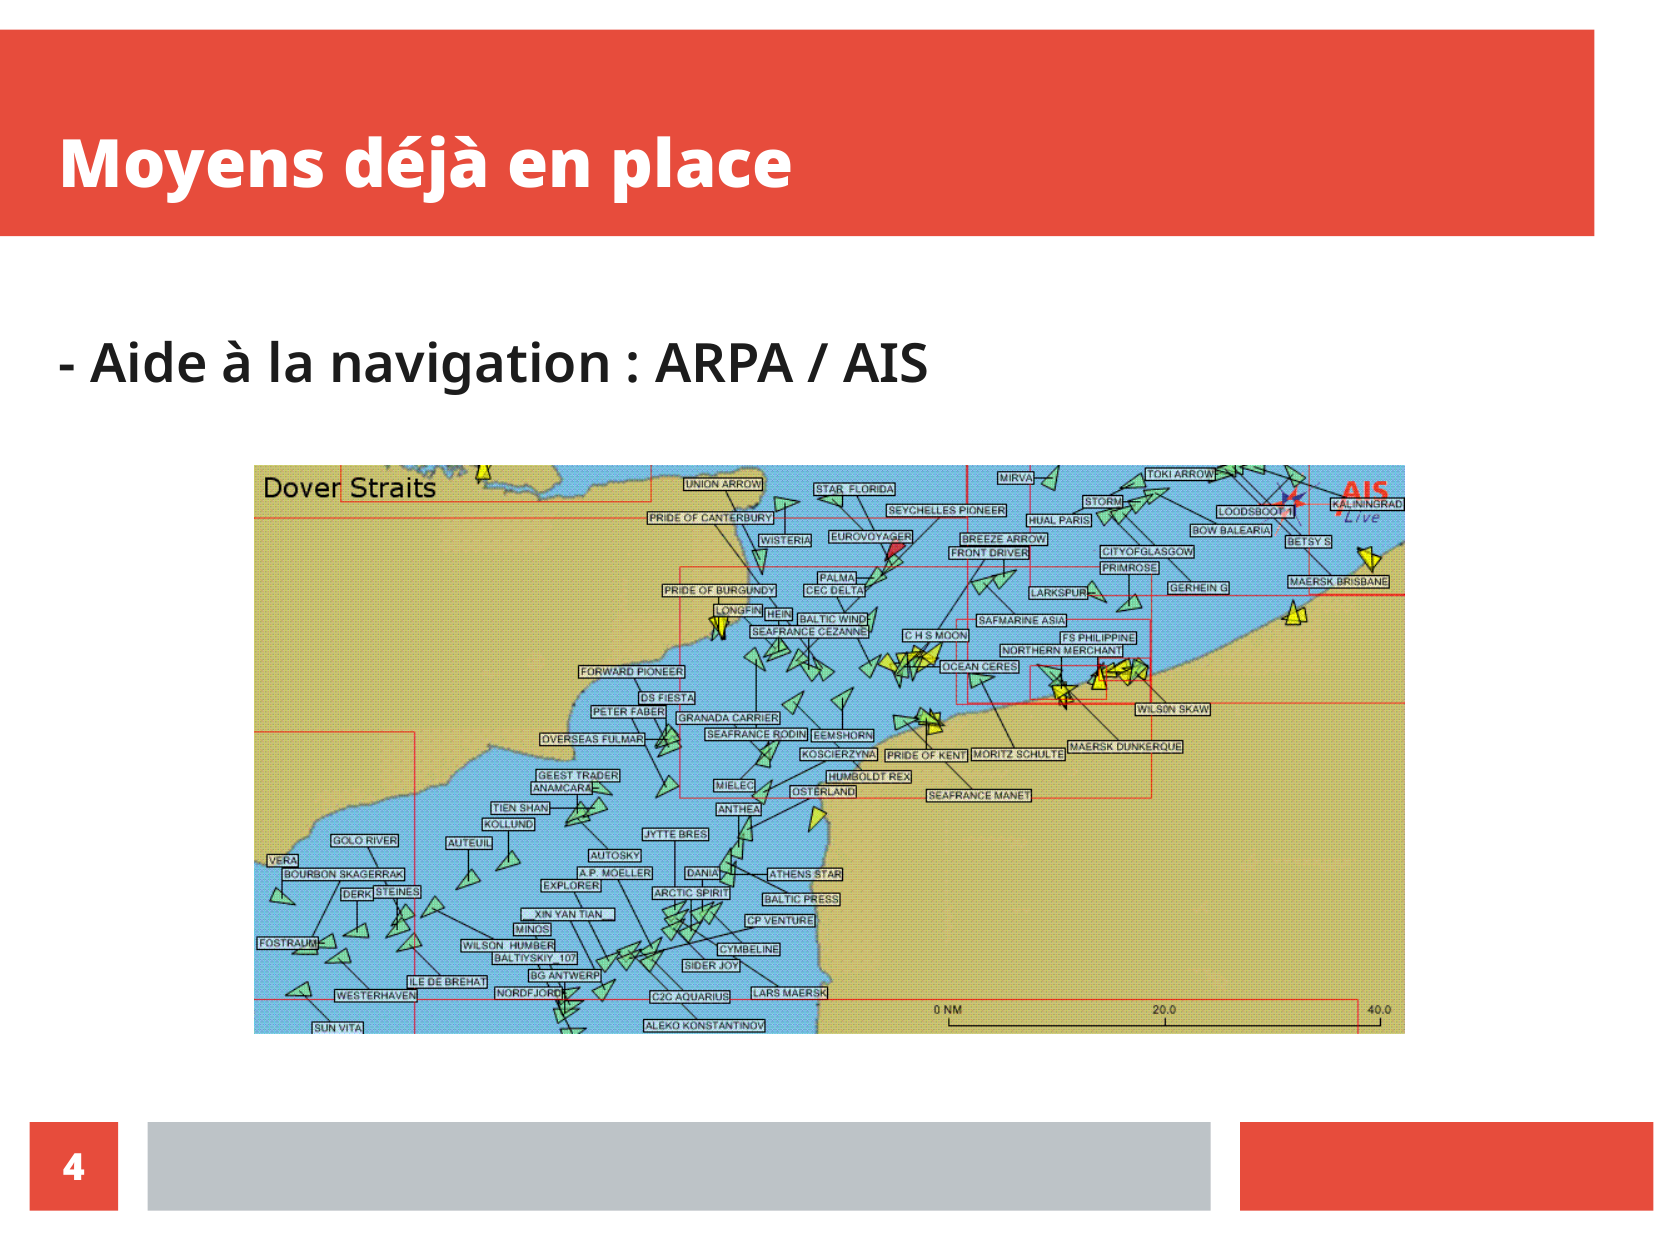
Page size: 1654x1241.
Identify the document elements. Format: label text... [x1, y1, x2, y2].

title Moyens déjà en place [59, 59, 1595, 207]
list - Aide à la navigation : ARPA / AIS [59, 324, 1348, 466]
picture [254, 465, 1405, 1035]
